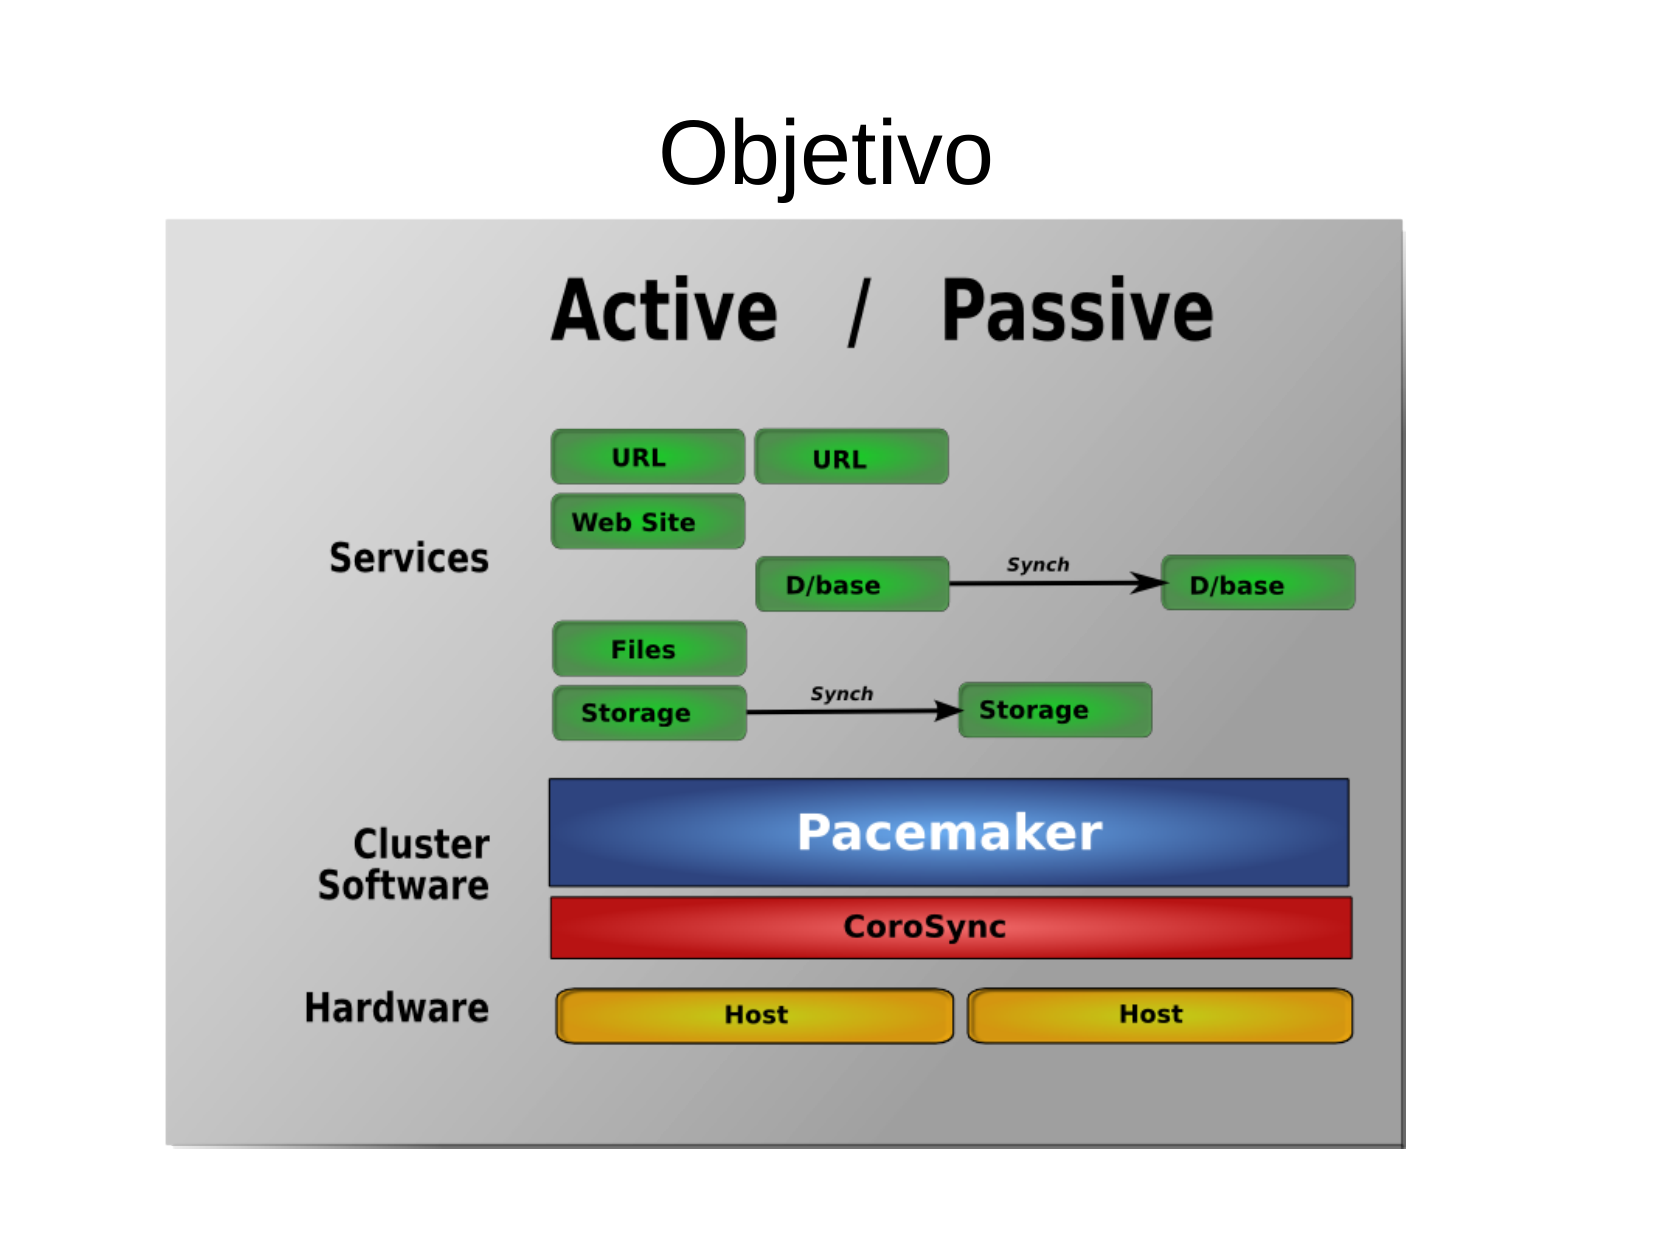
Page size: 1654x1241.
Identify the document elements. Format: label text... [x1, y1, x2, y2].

picture [164, 218, 1406, 1149]
title Objetivo [82, 49, 1571, 257]
